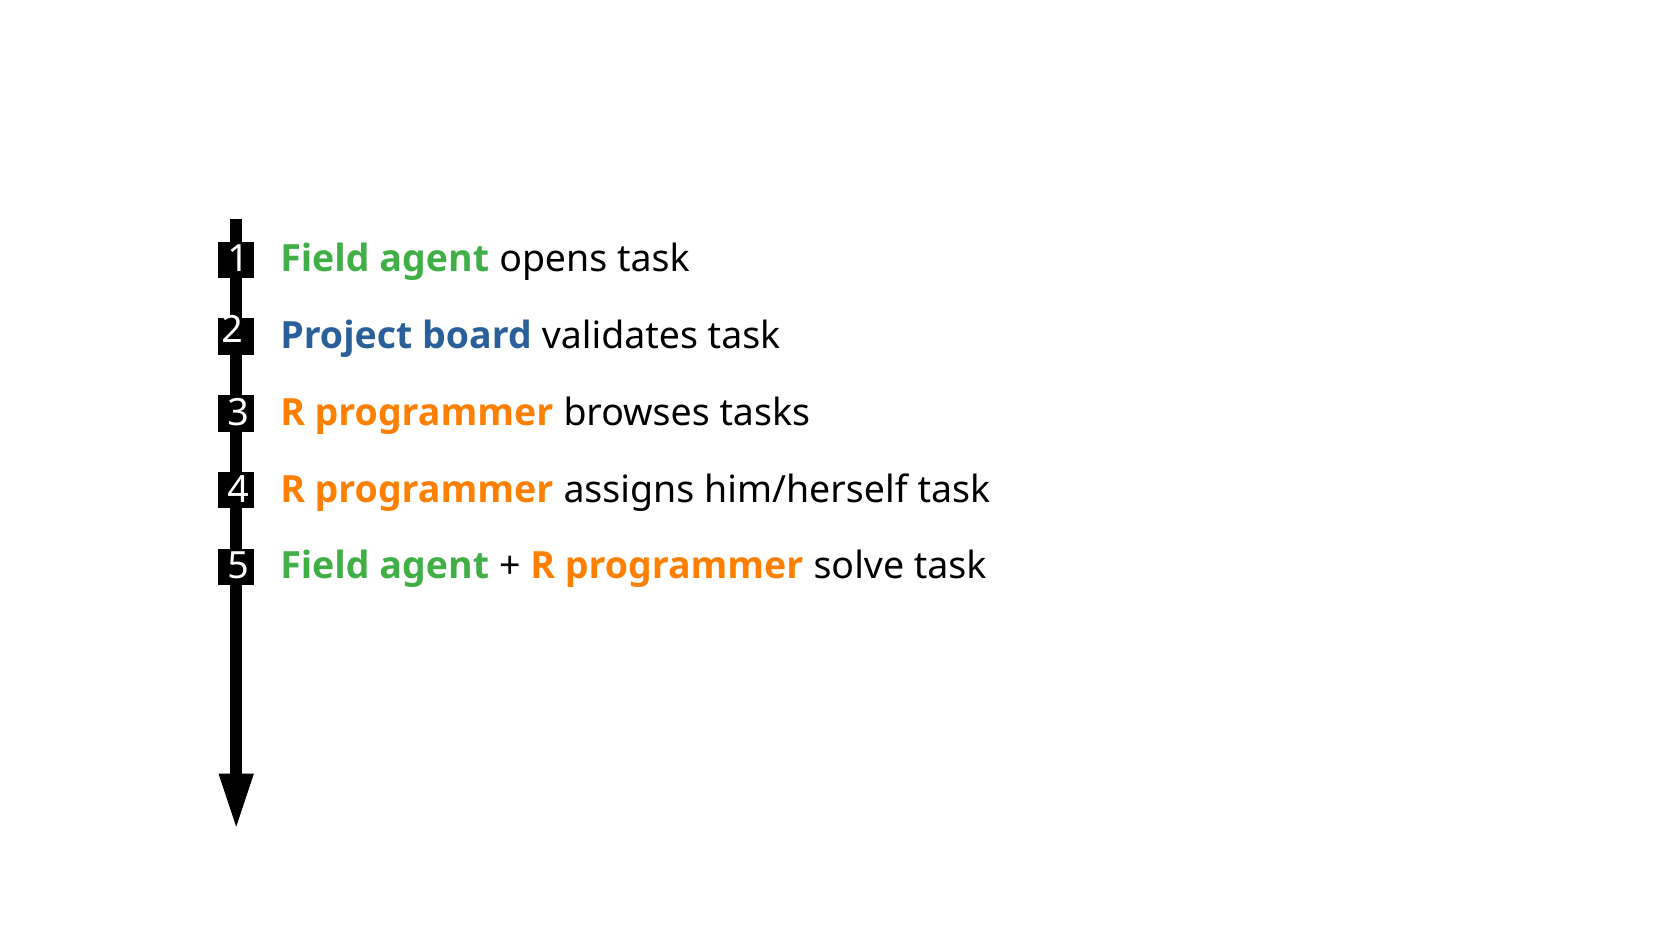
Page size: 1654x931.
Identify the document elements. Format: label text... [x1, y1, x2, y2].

text_box [249, 395, 254, 432]
text_box 2 [206, 295, 243, 371]
text_box R programmer browses tasks [265, 377, 1524, 454]
text_box [249, 242, 254, 278]
text_box 3 [212, 377, 249, 454]
text_box 5 [212, 531, 249, 607]
text_box [243, 318, 254, 355]
text_box R programmer assigns him/herself task [265, 454, 1524, 531]
text_box 1 [212, 224, 249, 300]
text_box Project board validates task [265, 301, 1040, 377]
text_box [249, 472, 254, 508]
text_box 4 [212, 454, 249, 530]
text_box [249, 549, 254, 585]
text_box Field agent + R programmer solve task [265, 531, 1524, 609]
text_box Field agent opens task [265, 224, 1040, 301]
